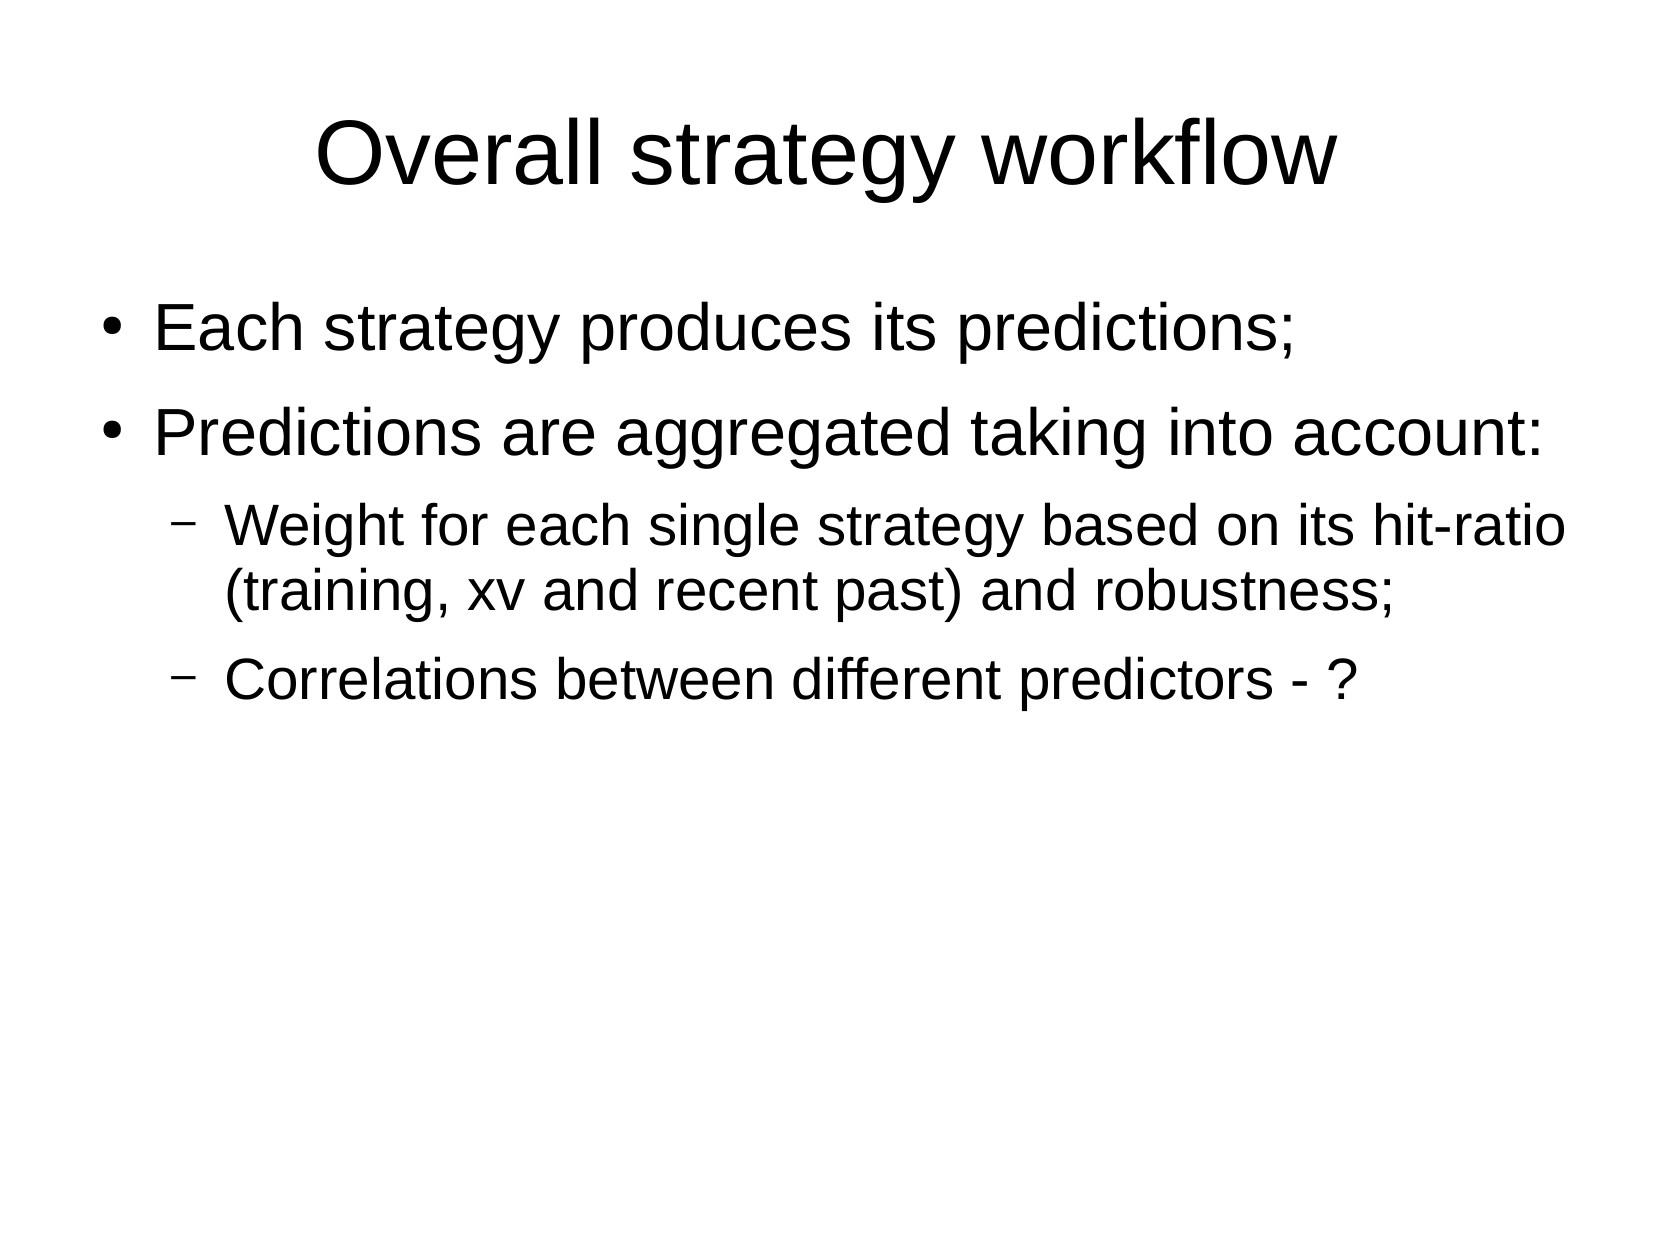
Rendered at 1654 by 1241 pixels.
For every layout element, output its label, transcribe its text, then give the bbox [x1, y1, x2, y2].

title Overall strategy workflow [82, 49, 1571, 257]
list Each strategy produces its predictions; Predictions are aggregated taking into account: Weight for each single strategy based on its hit-ratio (training, xv and recent past) and robustness; Correlations between different predictors - ? [82, 290, 1571, 1010]
